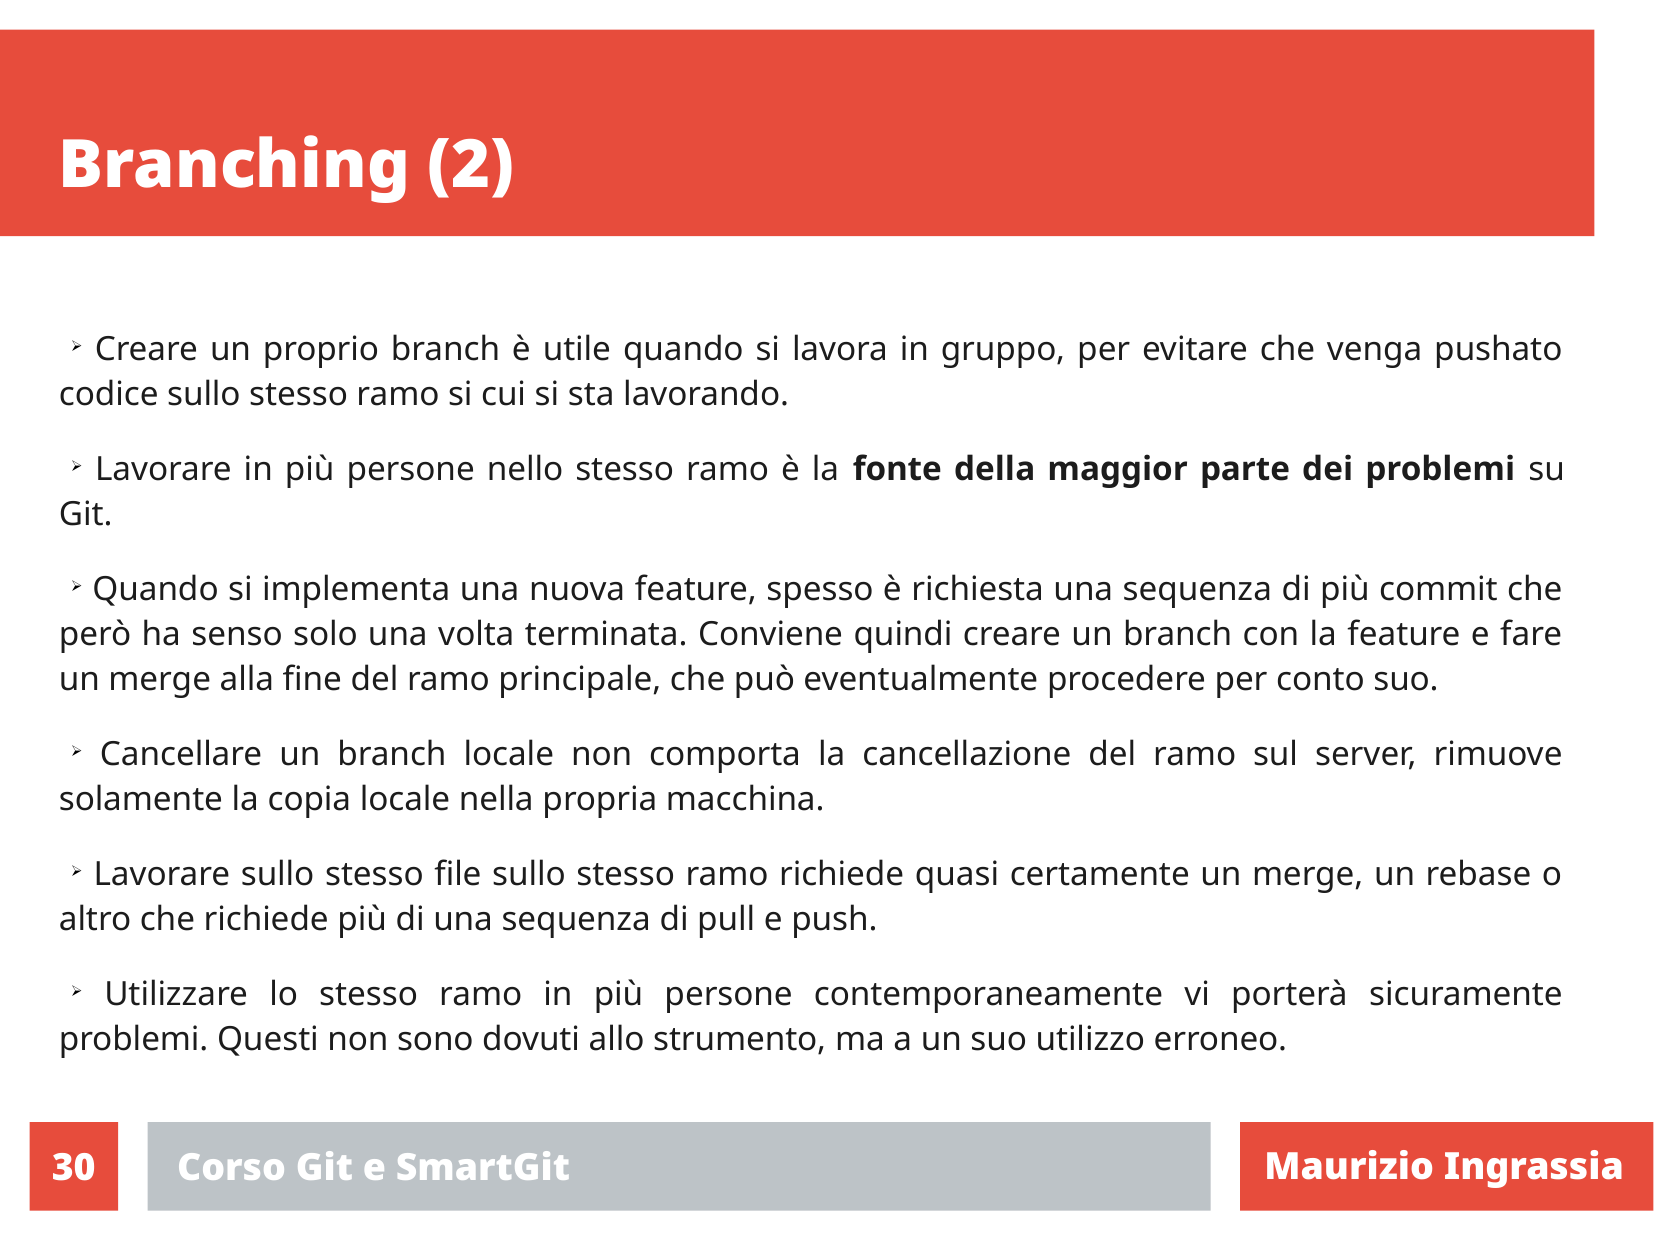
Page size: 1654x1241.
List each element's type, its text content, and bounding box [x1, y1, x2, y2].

list Creare un proprio branch è utile quando si lavora in gruppo, per evitare che venga pushato codice sullo stesso ramo si cui si sta lavorando. Lavorare in più persone nello stesso ramo è la fonte della maggior parte dei problemi su Git. Quando si implementa una nuova feature, spesso è richiesta una sequenza di più commit che però ha senso solo una volta terminata. Conviene quindi creare un branch con la feature e fare un merge alla fine del ramo principale, che può eventualmente procedere per conto suo. Cancellare un branch locale non comporta la cancellazione del ramo sul server, rimuove solamente la copia locale nella propria macchina. Lavorare sullo stesso file sullo stesso ramo richiede quasi certamente un merge, un rebase o altro che richiede più di una sequenza di pull e push. Utilizzare lo stesso ramo in più persone contemporaneamente vi porterà sicuramente problemi. Questi non sono dovuti allo strumento, ma a un suo utilizzo erroneo. [59, 324, 1565, 1093]
title Branching (2) [59, 59, 1595, 207]
